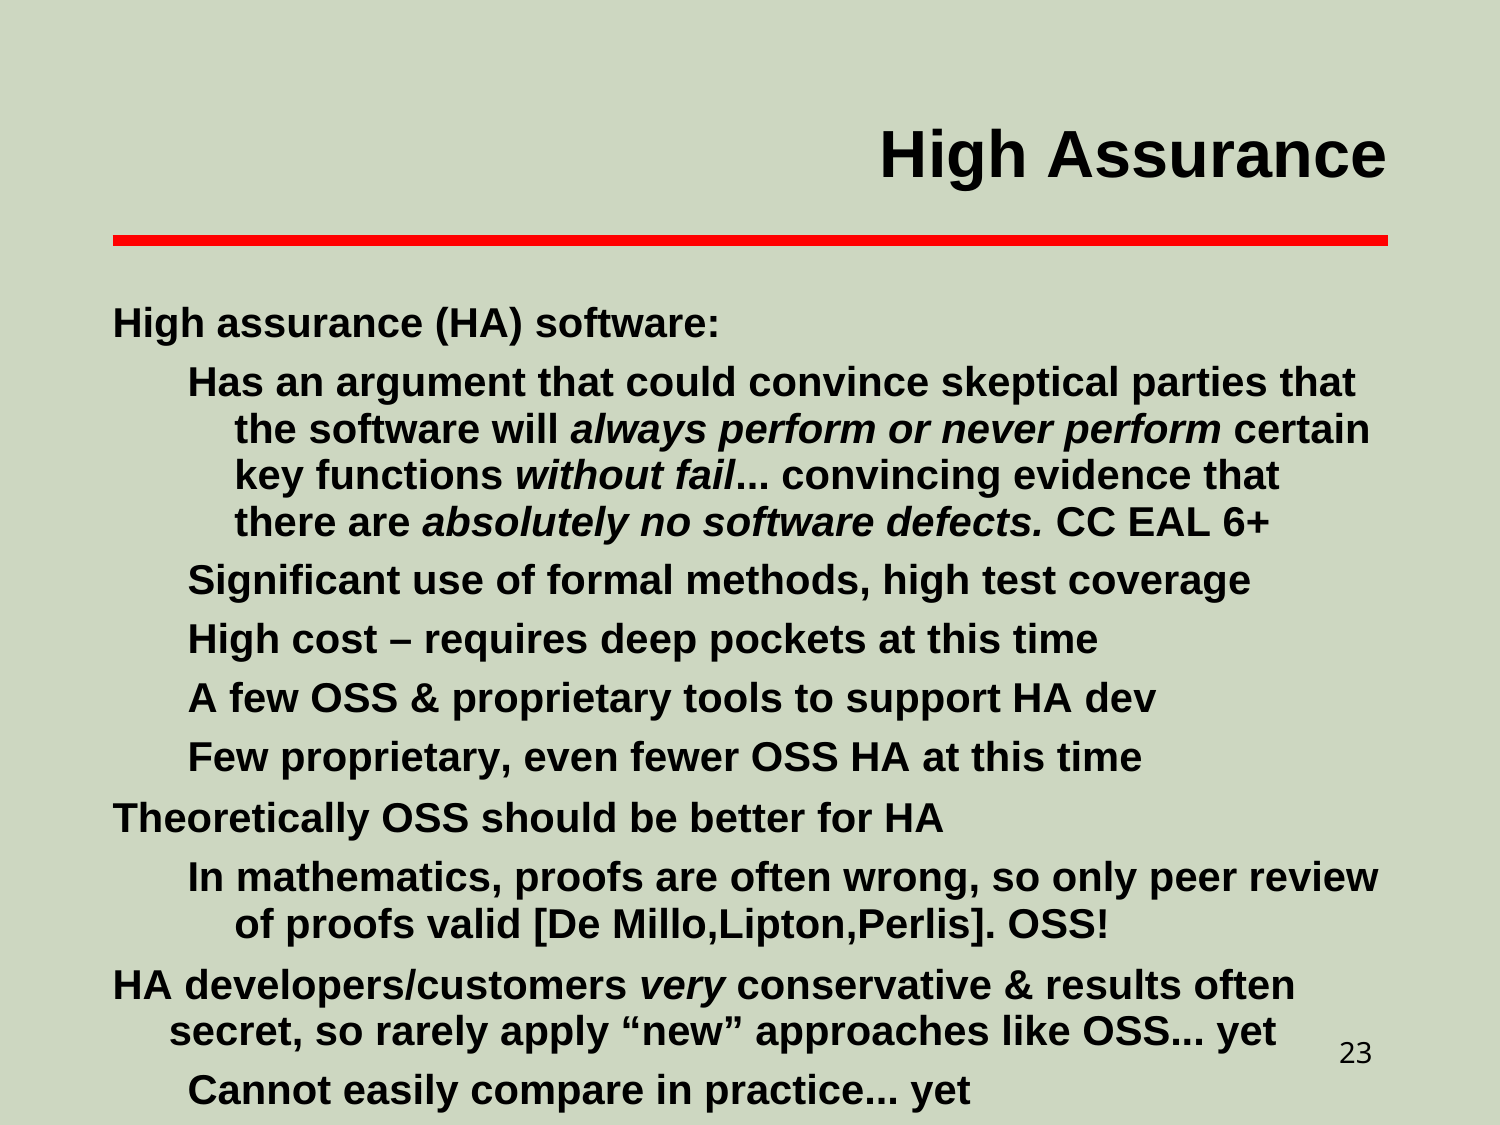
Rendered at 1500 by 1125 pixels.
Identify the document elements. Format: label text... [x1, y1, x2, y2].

list High assurance (HA) software: Has an argument that could convince skeptical parties that the software will always perform or never perform certain key functions without fail... convincing evidence that there are absolutely no software defects. CC EAL 6+ Significant use of formal methods, high test coverage High cost – requires deep pockets at this time A few OSS & proprietary tools to support HA dev Few proprietary, even fewer OSS HA at this time Theoretically OSS should be better for HA In mathematics, proofs are often wrong, so only peer review of proofs valid [De Millo,Lipton,Perlis]. OSS! HA developers/customers very conservative & results often secret, so rarely apply “new” approaches like OSS... yet Cannot easily compare in practice... yet [112, 299, 1388, 1114]
title High Assurance [337, 85, 1388, 224]
